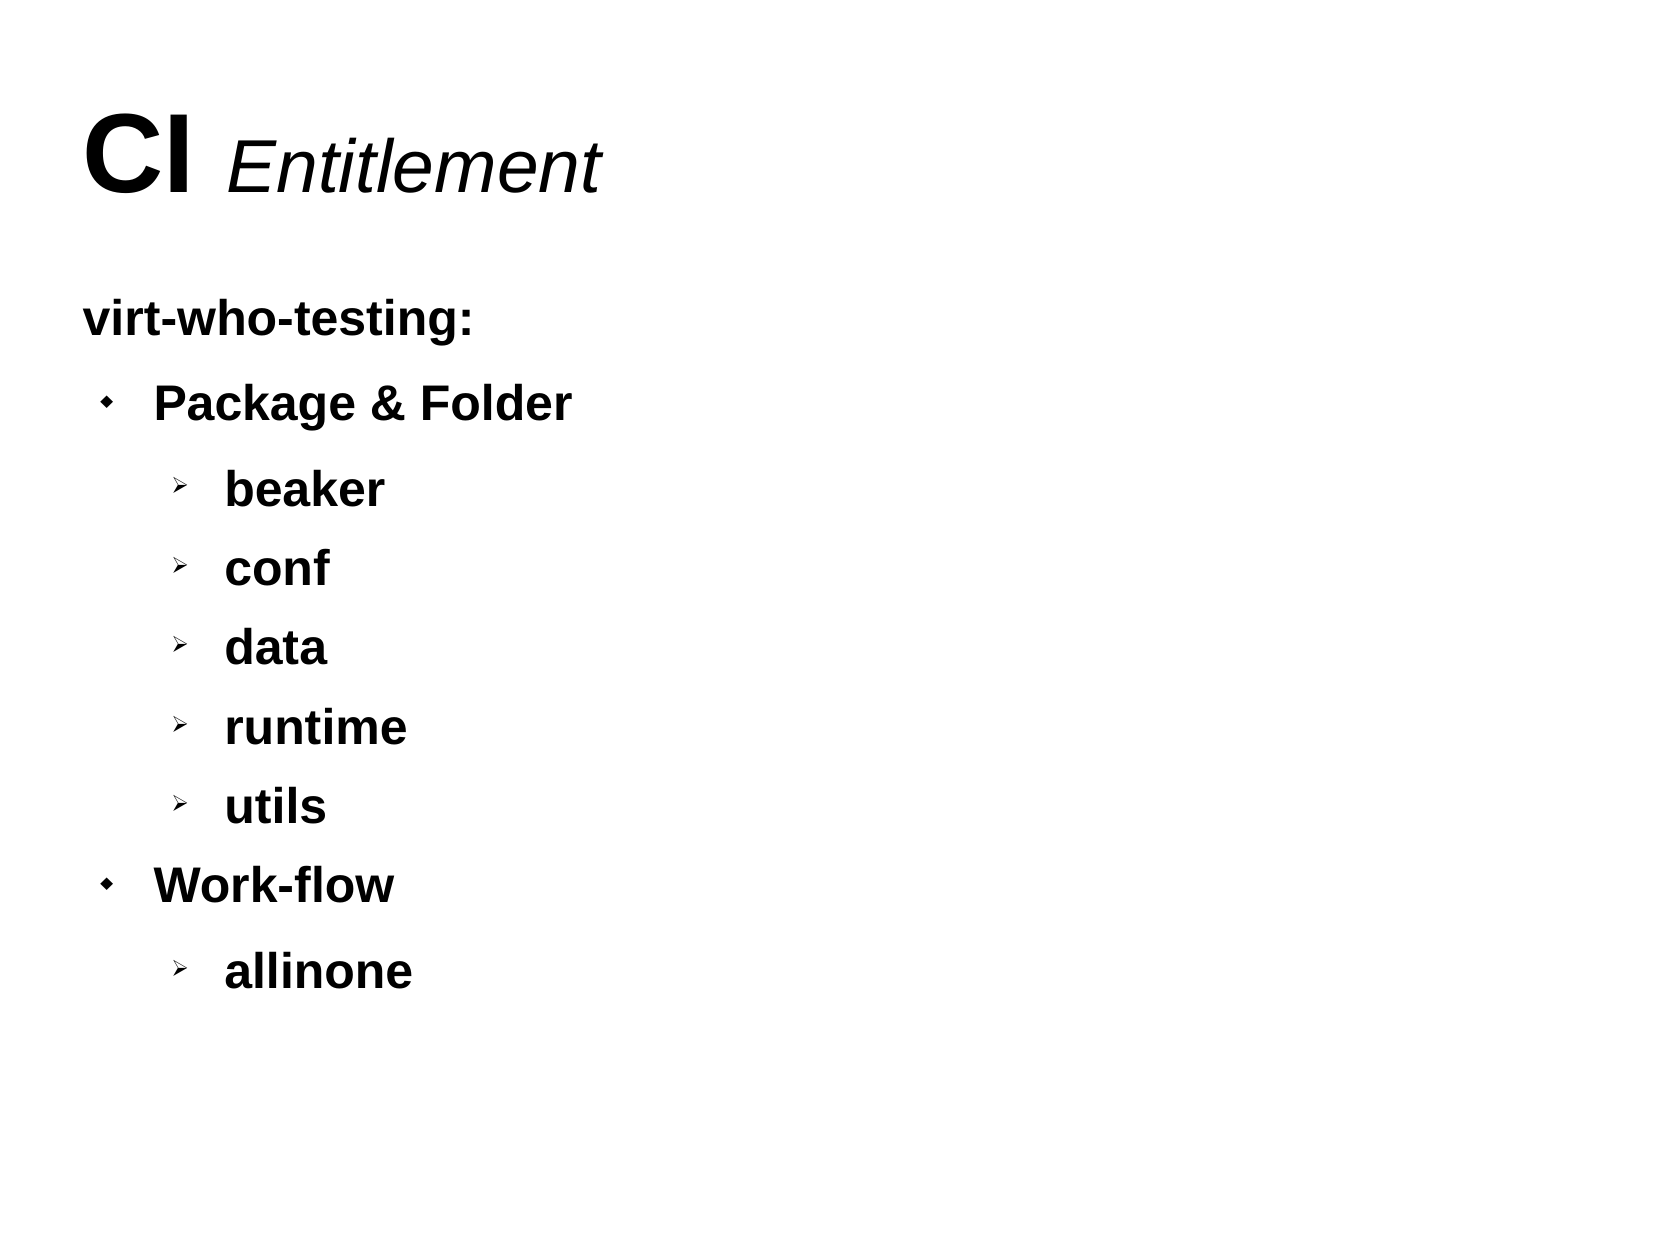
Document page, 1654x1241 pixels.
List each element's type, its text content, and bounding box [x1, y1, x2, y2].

list virt-who-testing: Package & Folder beaker conf data runtime utils Work-flow allinone [82, 290, 1571, 1081]
title CI Entitlement [82, 49, 1571, 257]
